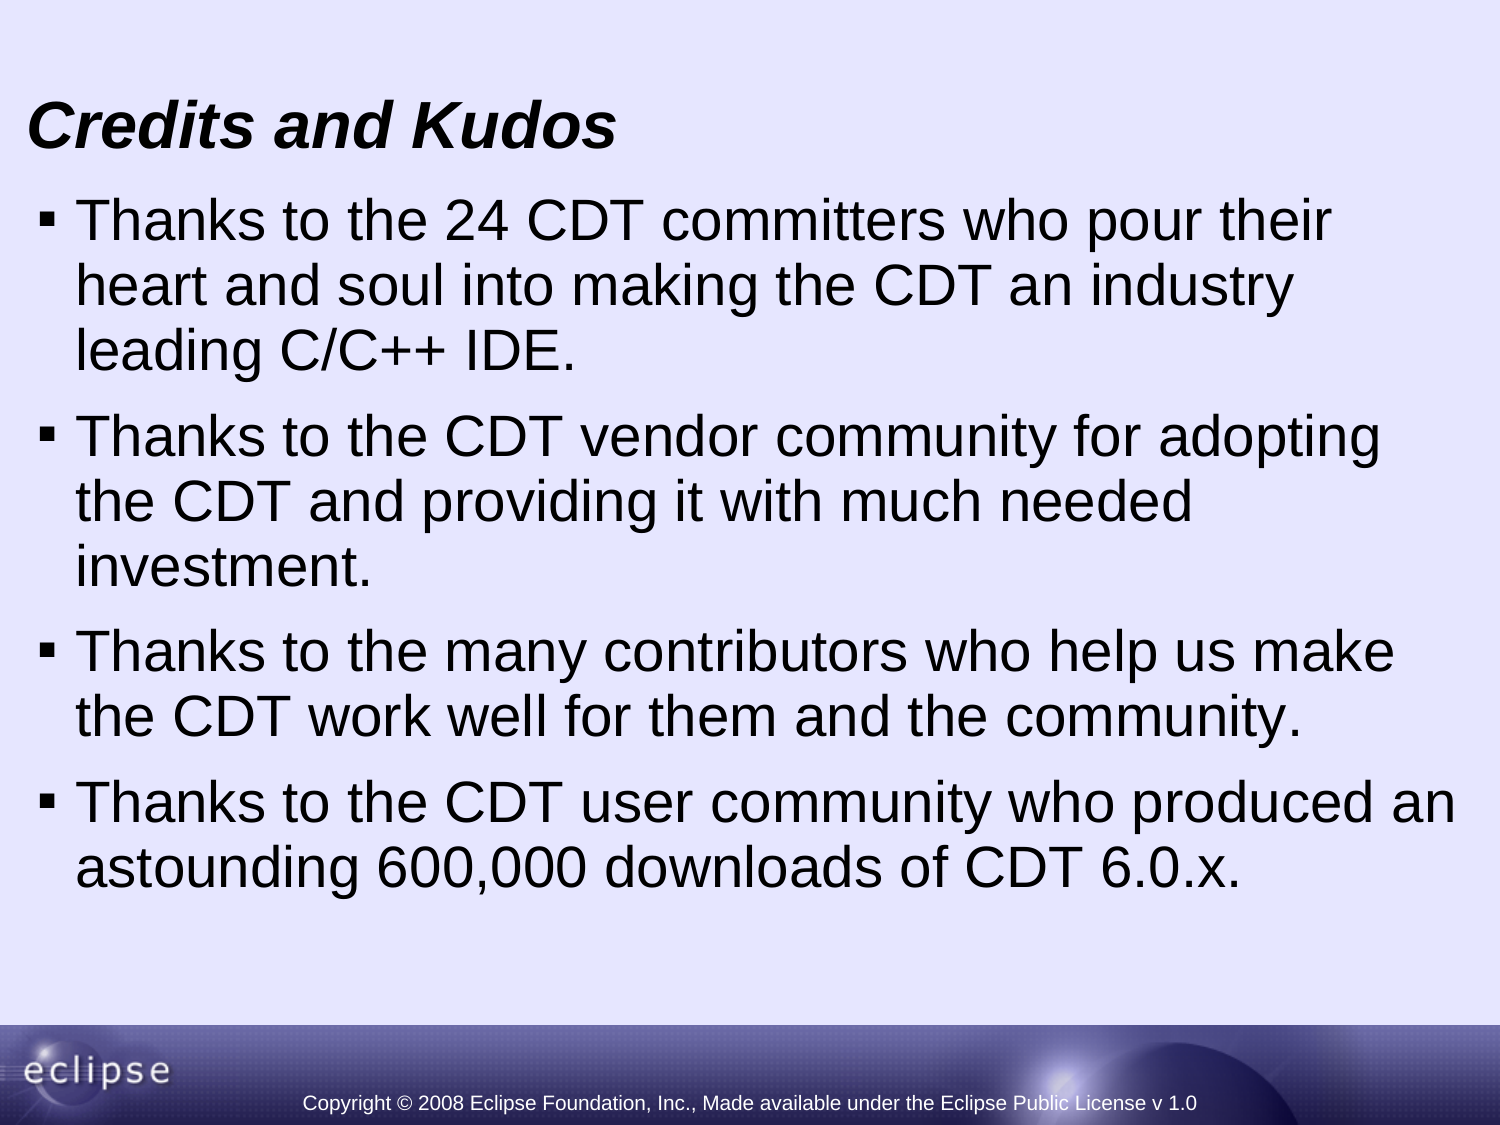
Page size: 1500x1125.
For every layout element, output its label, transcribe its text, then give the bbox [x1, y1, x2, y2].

list Thanks to the 24 CDT committers who pour their heart and soul into making the CDT an industry leading C/C++ IDE. Thanks to the CDT vendor community for adopting the CDT and providing it with much needed investment. Thanks to the many contributors who help us make the CDT work well for them and the community. Thanks to the CDT user community who produced an astounding 600,000 downloads of CDT 6.0.x. [37, 187, 1463, 1021]
picture [0, 1025, 1500, 1125]
title Credits and Kudos [26, 84, 1474, 172]
